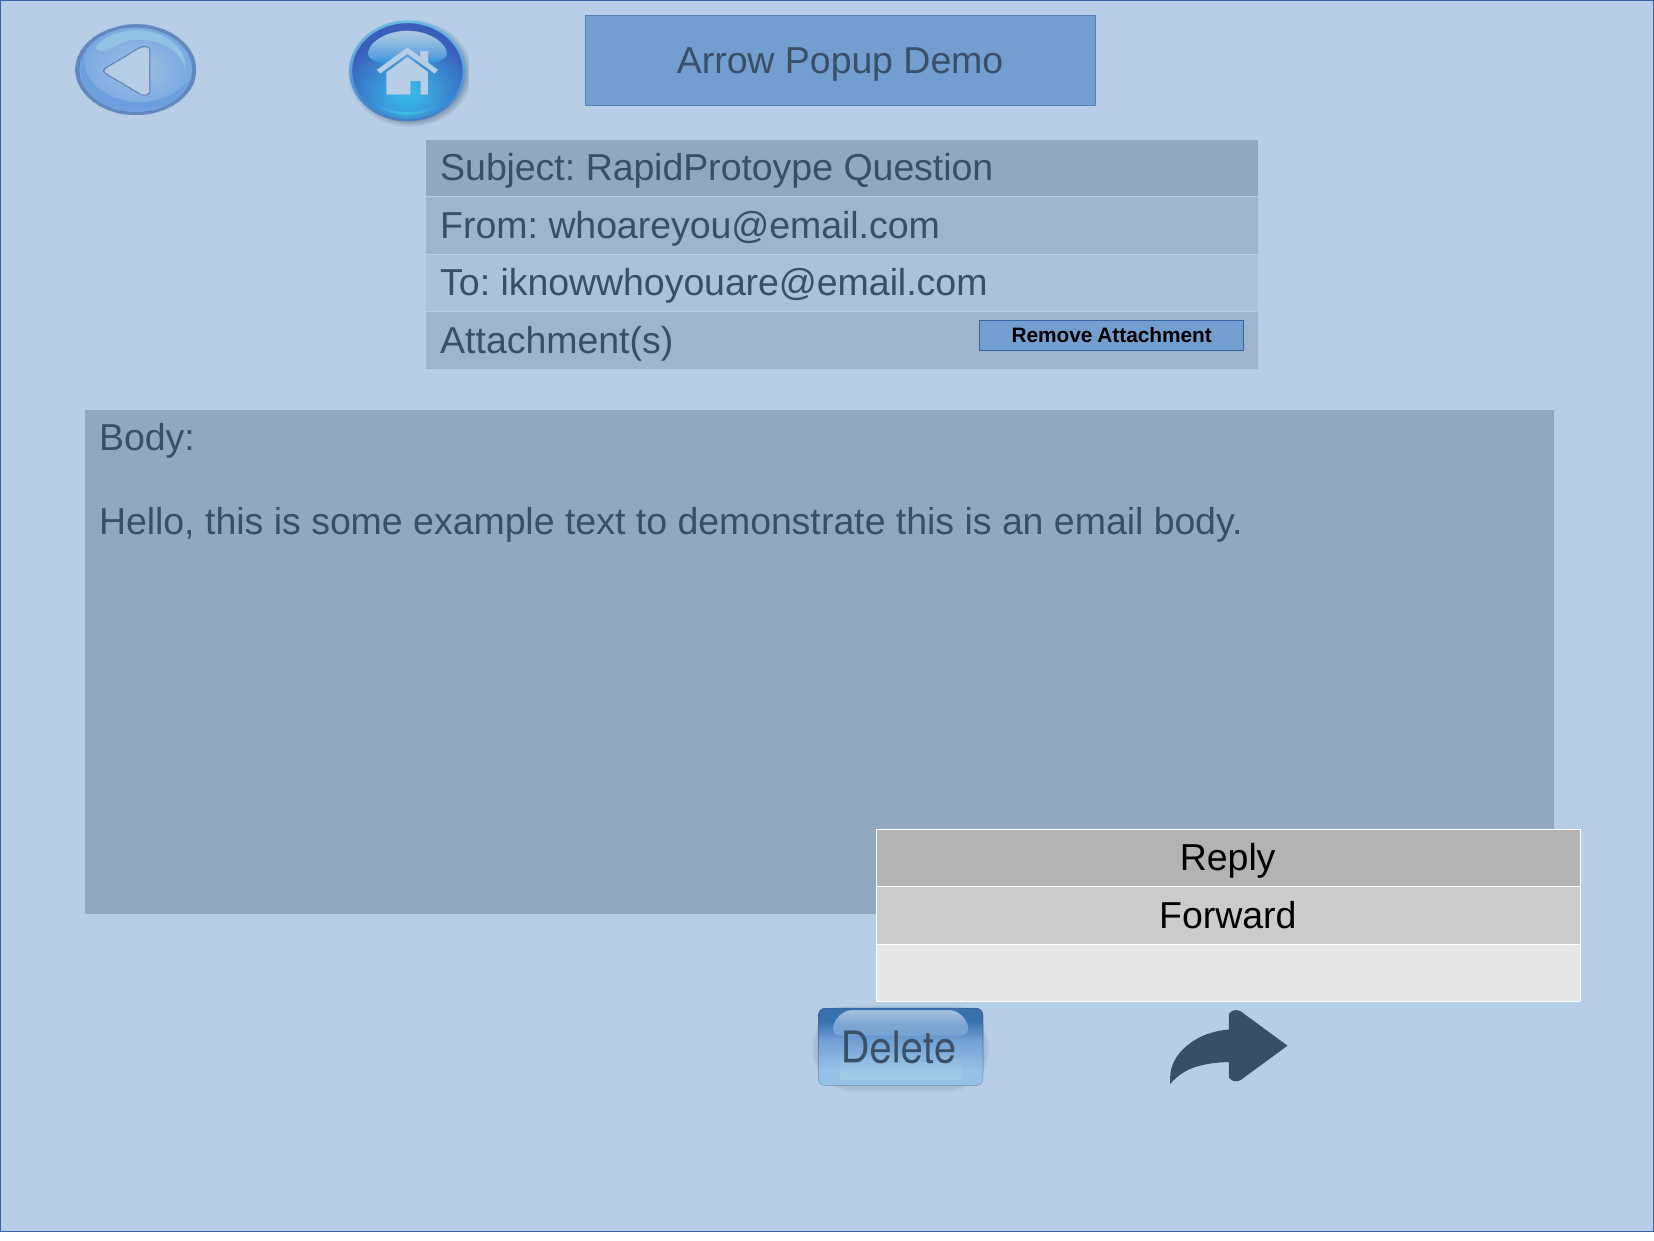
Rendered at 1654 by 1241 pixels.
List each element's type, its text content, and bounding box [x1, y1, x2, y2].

table_cell [877, 945, 1580, 1001]
table_header Reply [877, 830, 1580, 886]
table_cell Forward [877, 887, 1580, 944]
text_box Remove Attachment [979, 320, 1244, 351]
text_box [0, 0, 1654, 1232]
